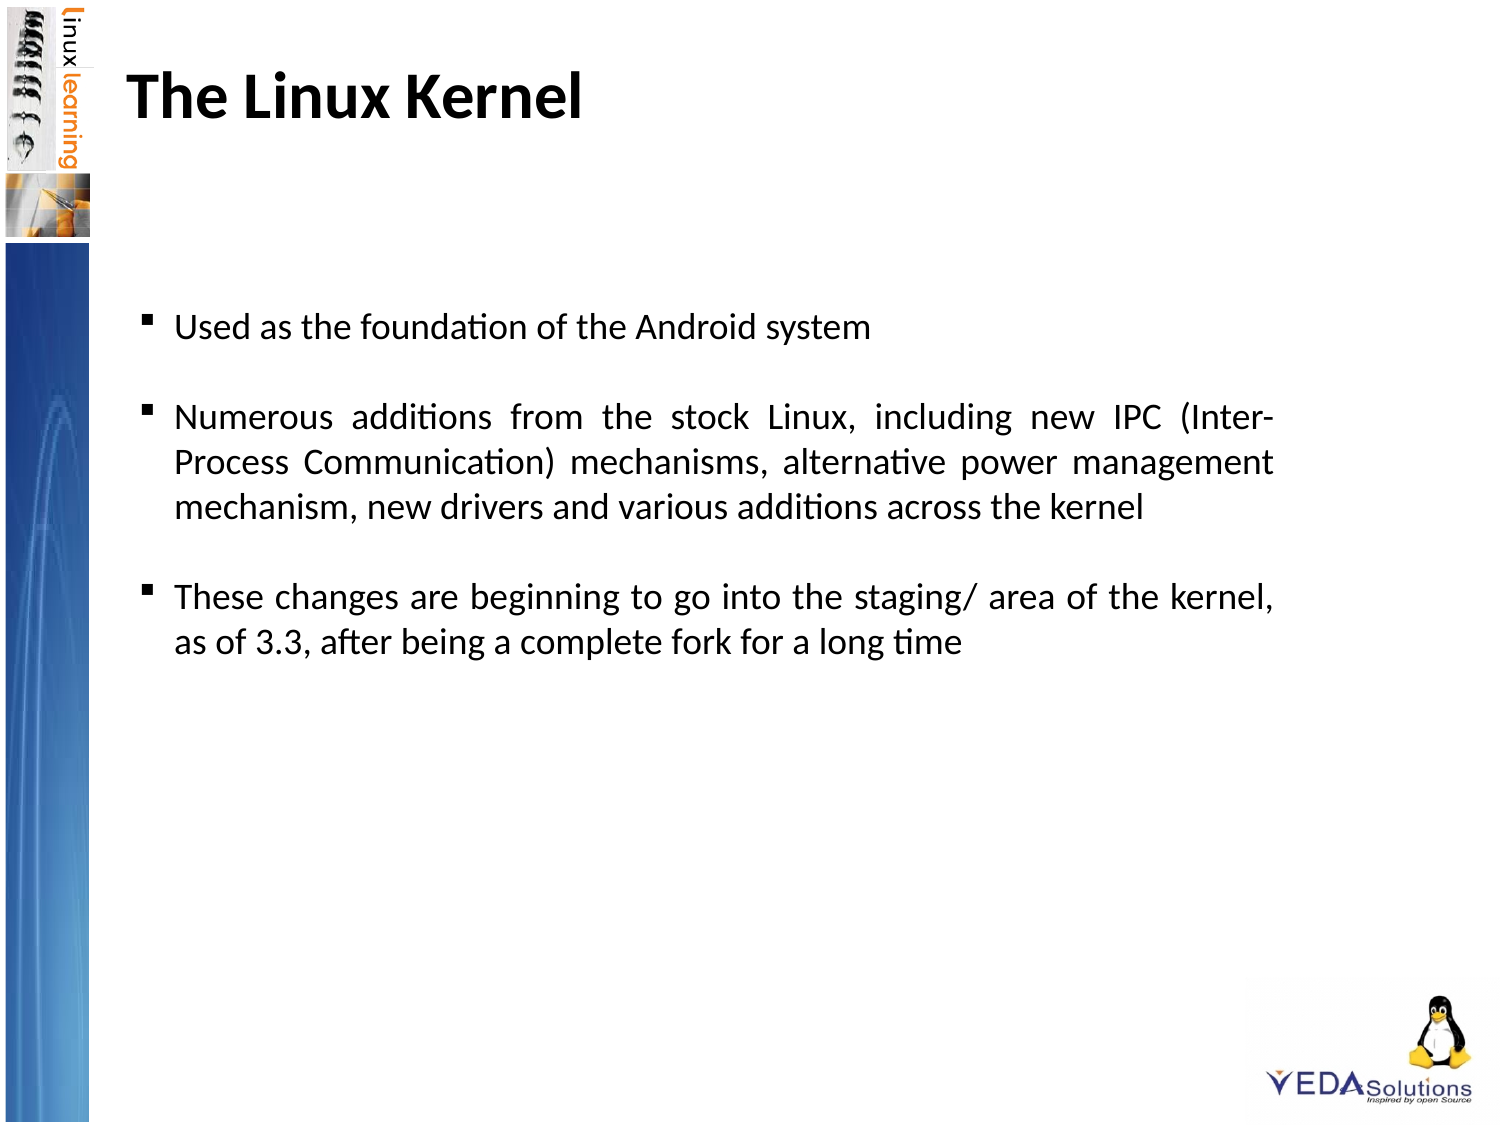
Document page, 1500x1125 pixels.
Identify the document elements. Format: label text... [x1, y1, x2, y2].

picture [5, 0, 97, 237]
picture [5, 243, 89, 1122]
picture [1245, 977, 1500, 1125]
text_box Used as the foundation of the Android system Numerous additions from the stock Linux, including new IPC (Inter-Process Communication) mechanisms, alternative power management mechanism, new drivers and various additions across the kernel These changes are beginning to go into the staging/ area of the kernel, as of 3.3, after being a complete fork for a long time [123, 249, 1290, 1058]
text_box The Linux Kernel [112, 45, 1425, 197]
